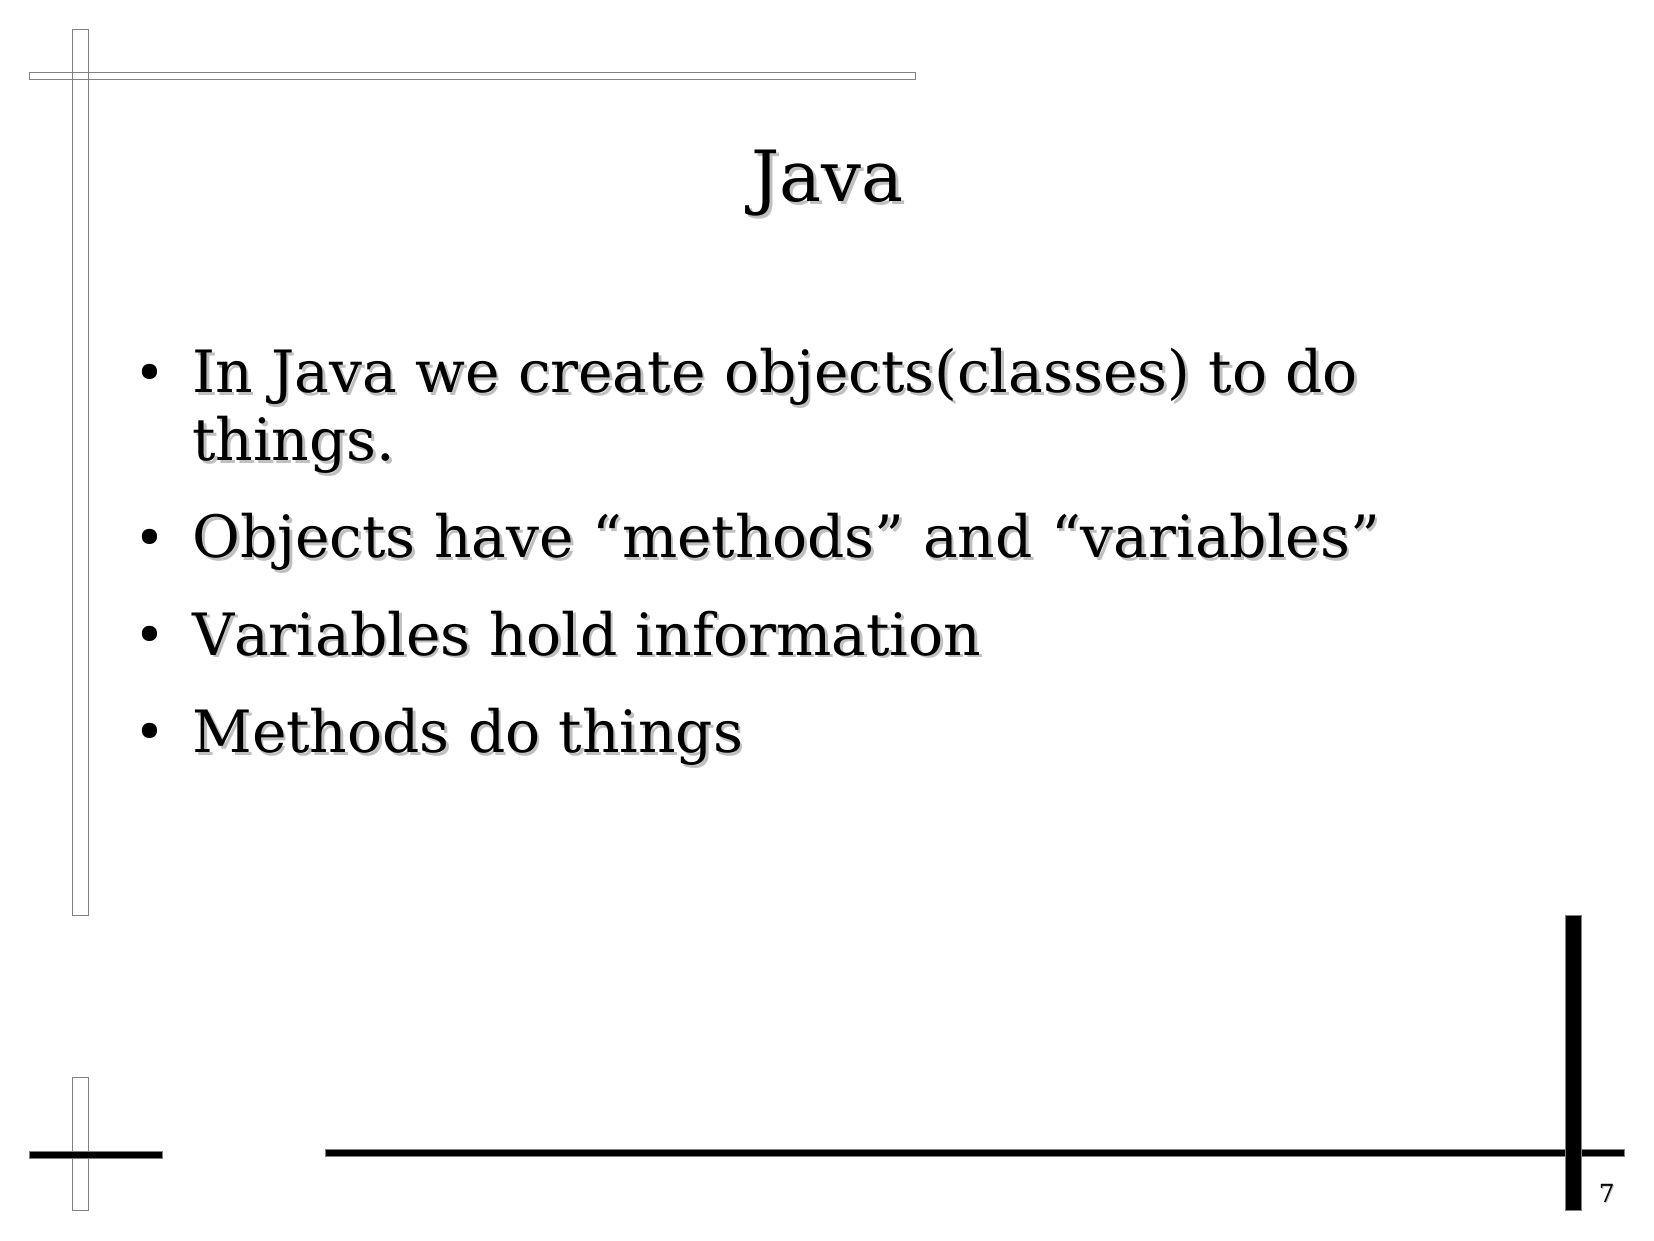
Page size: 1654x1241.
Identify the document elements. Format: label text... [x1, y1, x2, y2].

title Java [121, 88, 1534, 266]
list In Java we create objects(classes) to do things. Objects have “methods” and “variables” Variables hold information Methods do things [121, 338, 1534, 1127]
